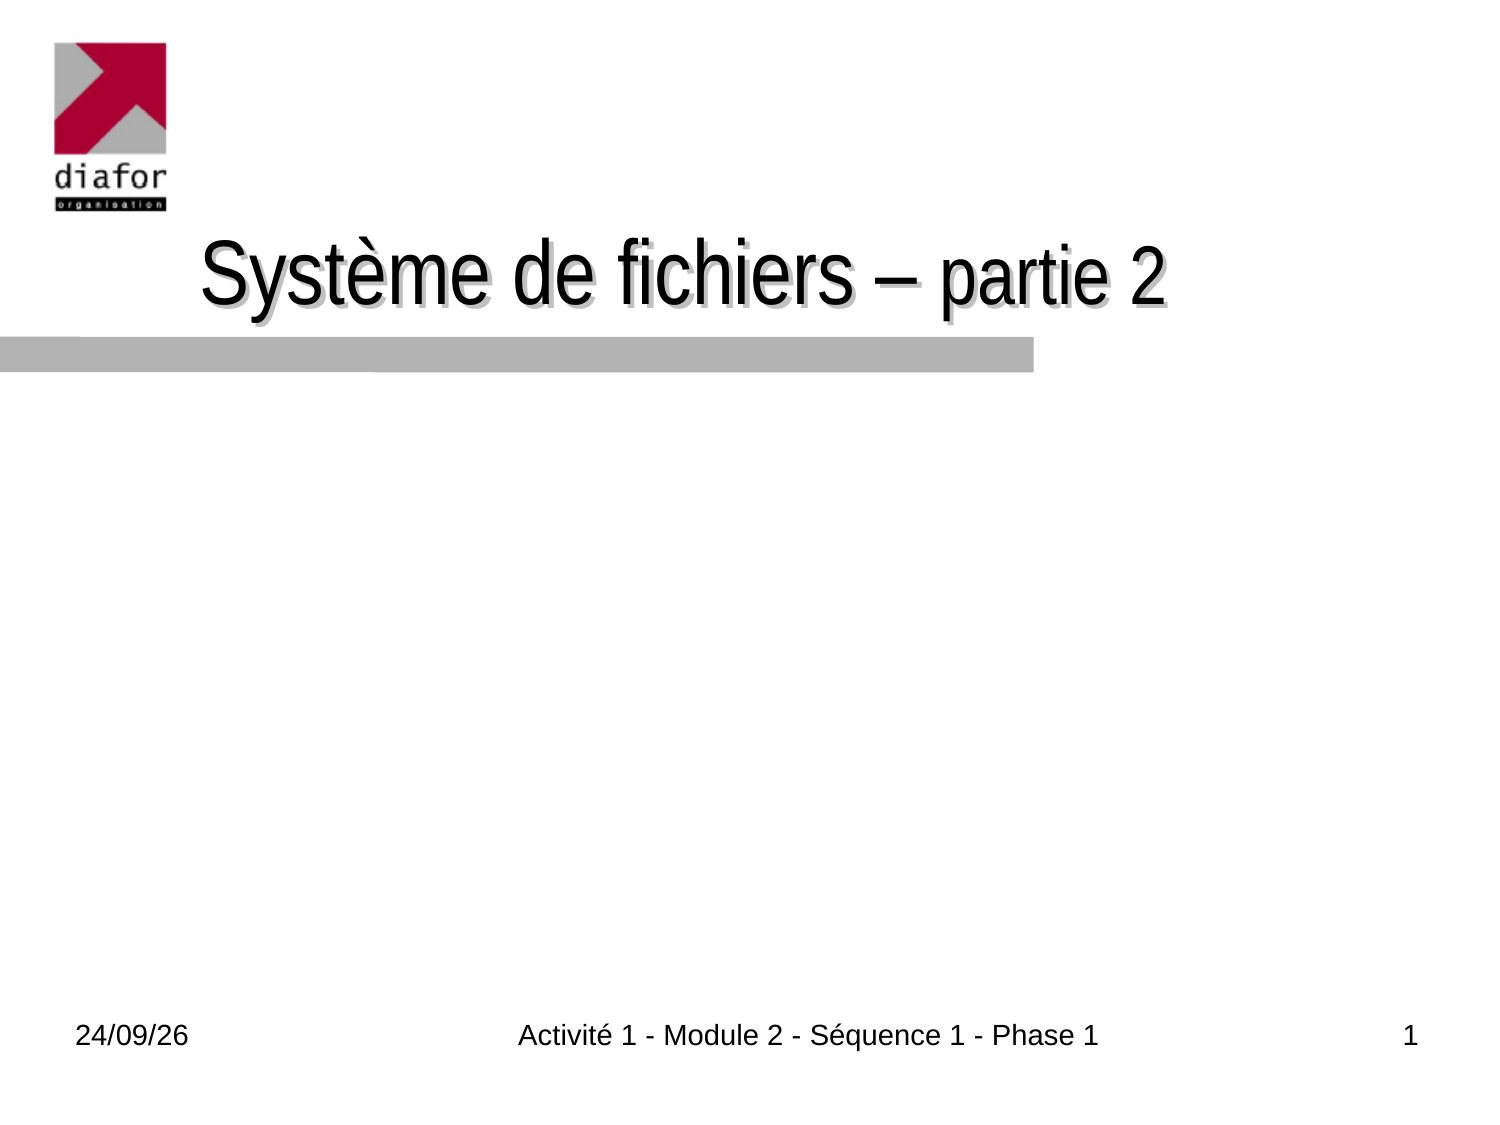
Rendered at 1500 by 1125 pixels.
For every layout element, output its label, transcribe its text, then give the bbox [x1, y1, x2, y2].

title Système de fichiers – partie 2 [59, 217, 1329, 431]
picture [53, 42, 168, 213]
